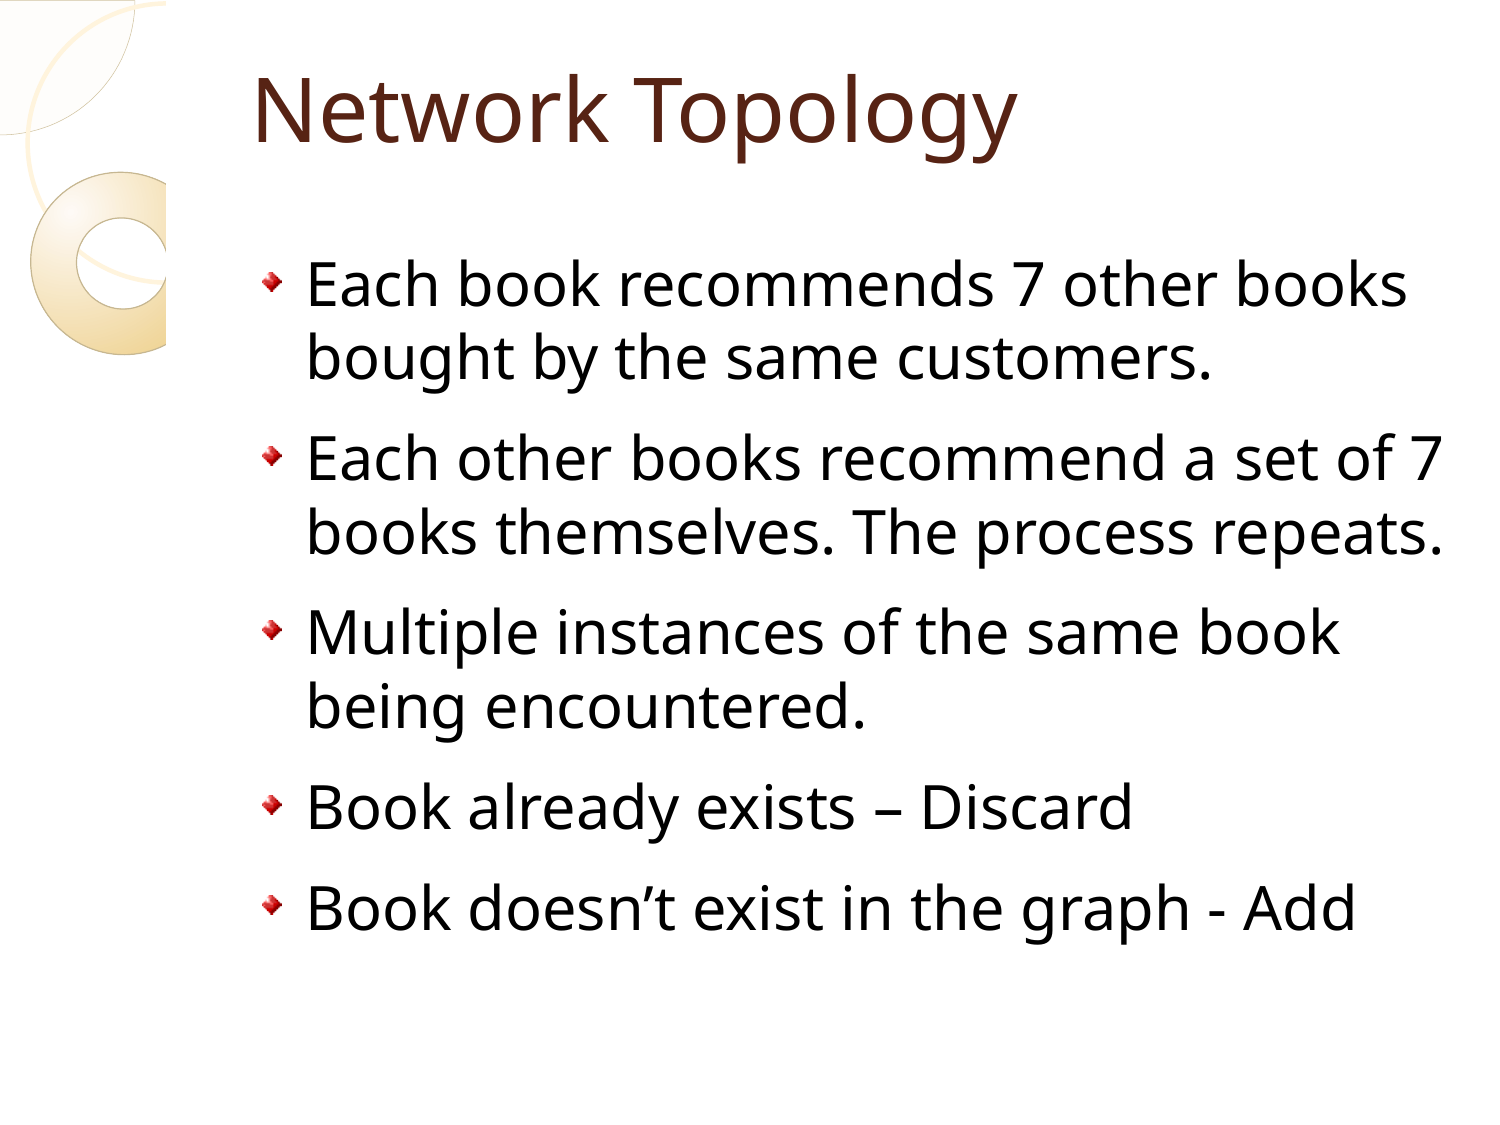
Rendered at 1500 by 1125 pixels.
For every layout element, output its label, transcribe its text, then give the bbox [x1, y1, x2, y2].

list Each book recommends 7 other books bought by the same customers. Each other books recommend a set of 7 books themselves. The process repeats. Multiple instances of the same book being encountered. Book already exists – Discard Book doesn’t exist in the graph - Add [235, 237, 1466, 1025]
title Network Topology [235, 45, 1466, 233]
